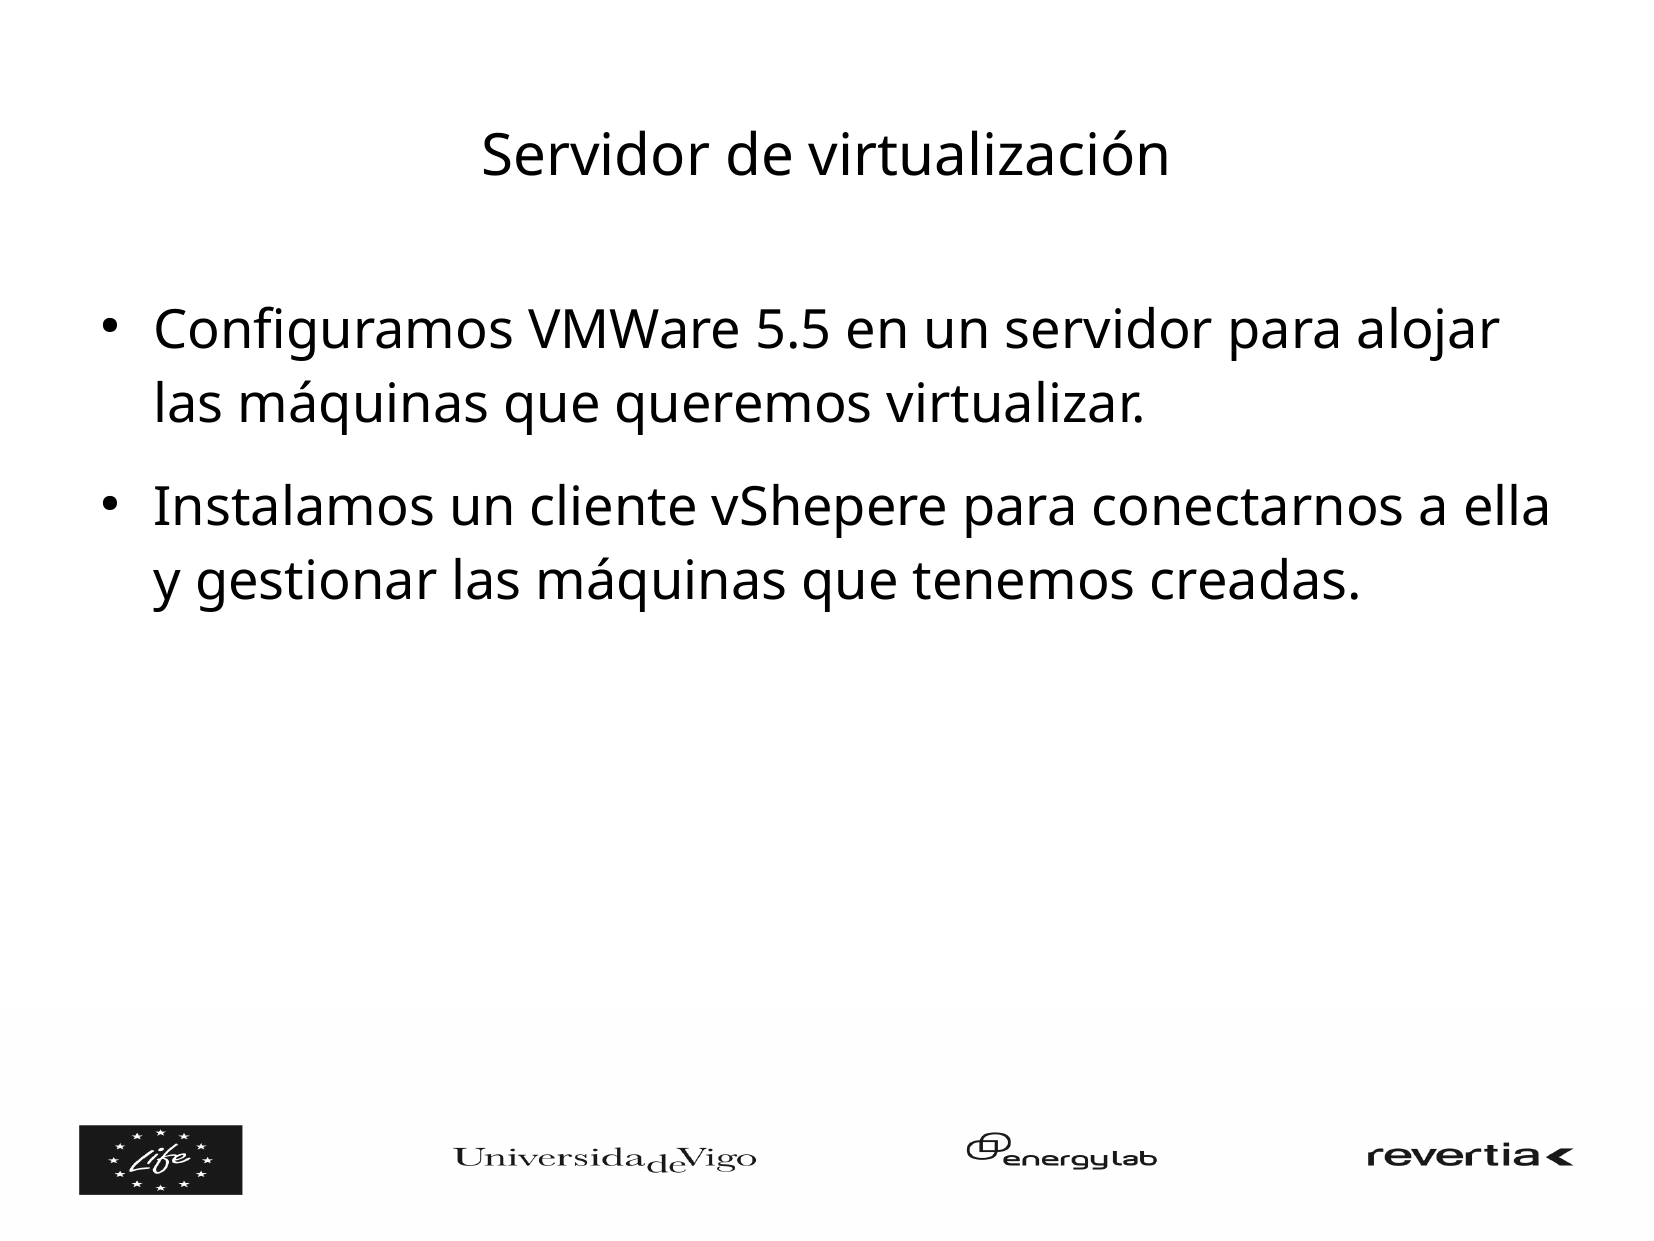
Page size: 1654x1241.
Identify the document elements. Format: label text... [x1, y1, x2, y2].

list Configuramos VMWare 5.5 en un servidor para alojar las máquinas que queremos virtualizar. Instalamos un cliente vShepere para conectarnos a ella y gestionar las máquinas que tenemos creadas. [82, 290, 1571, 1010]
picture [0, 1009, 1654, 1241]
title Servidor de virtualización [82, 49, 1571, 257]
